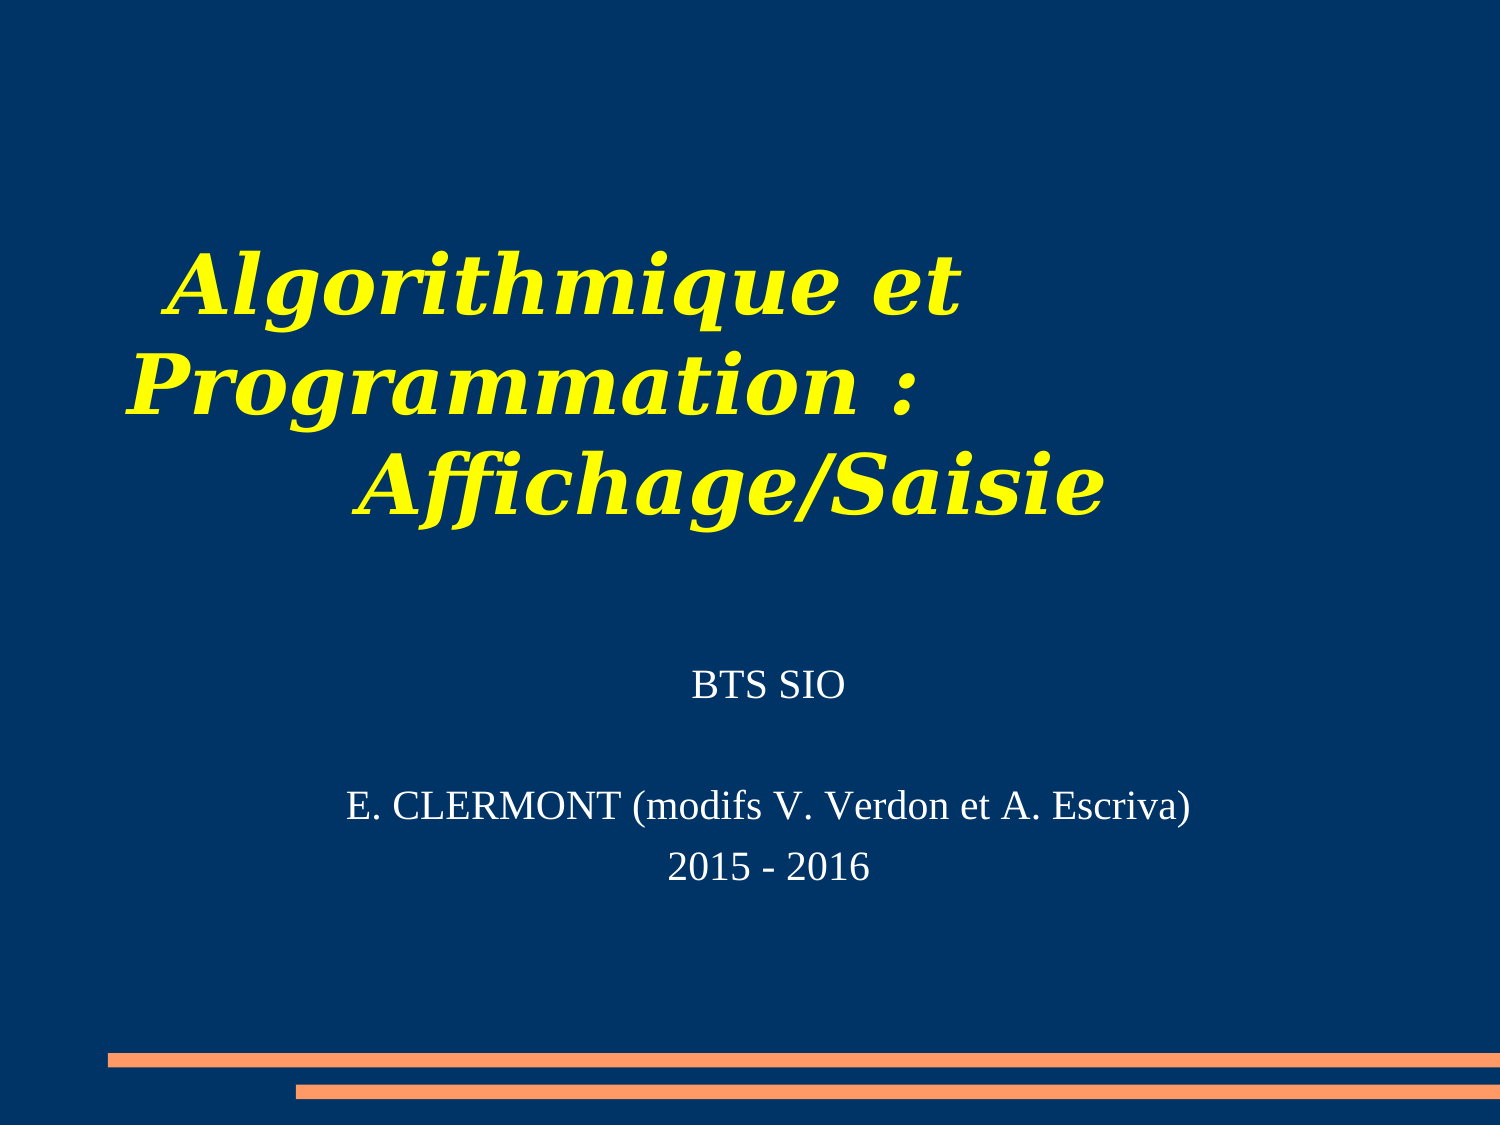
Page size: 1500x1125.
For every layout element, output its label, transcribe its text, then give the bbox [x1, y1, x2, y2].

text_box BTS SIO E. CLERMONT (modifs V. Verdon et A. Escriva) 2015 - 2016 [236, 649, 1287, 965]
subtitle [225, 637, 1276, 926]
title Algorithmique et Programmation : Affichage/Saisie [112, 200, 1388, 563]
